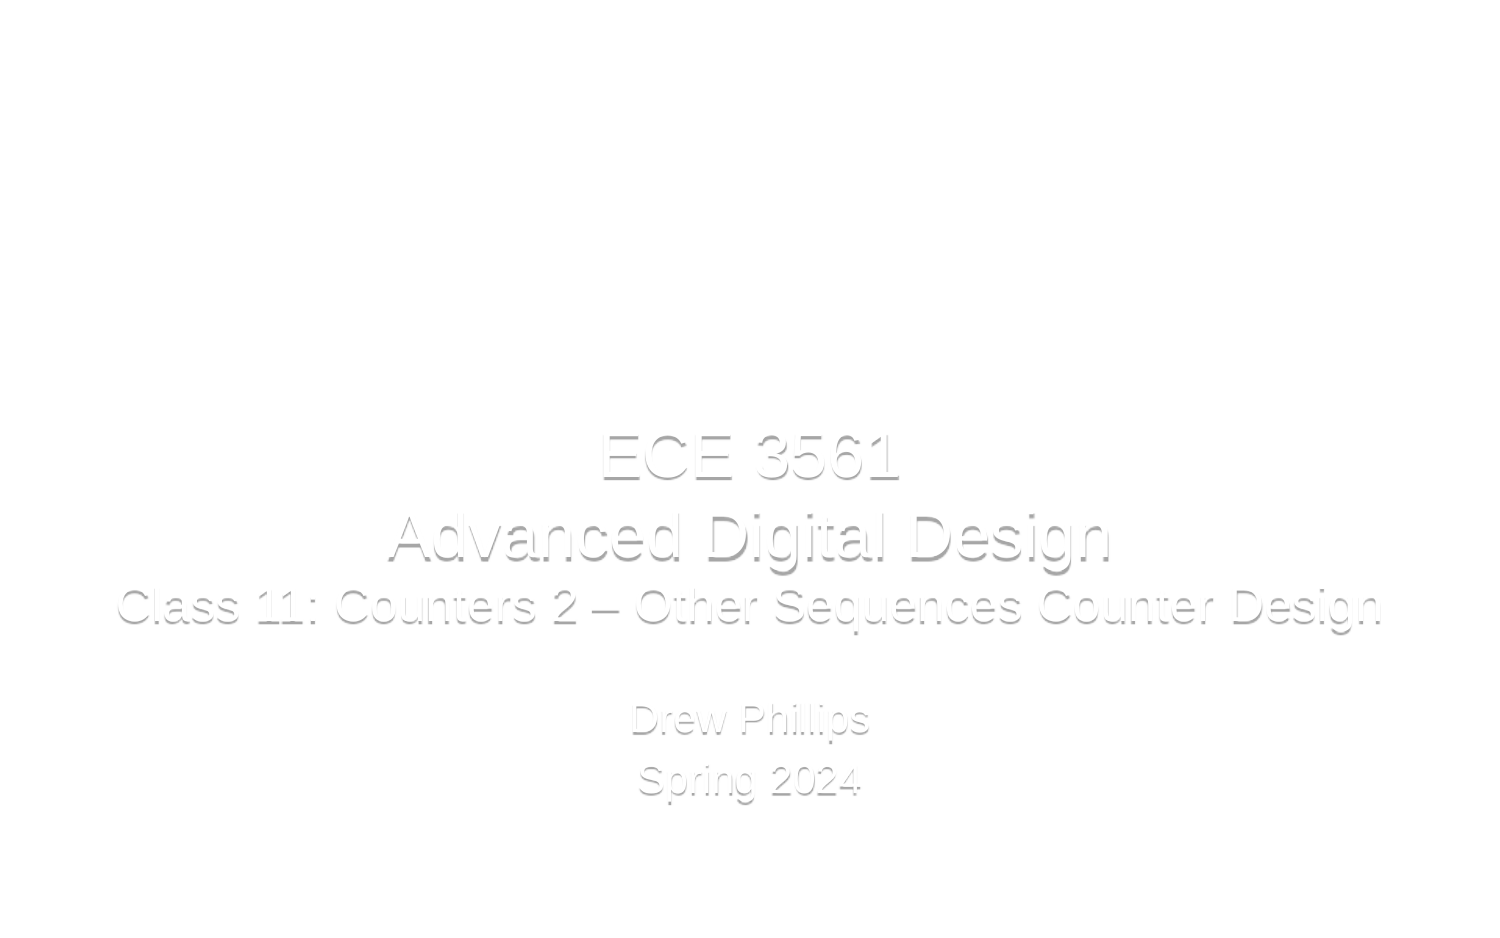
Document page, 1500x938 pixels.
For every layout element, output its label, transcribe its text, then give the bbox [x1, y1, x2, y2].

title ECE 3561 Advanced Digital Design Class 11: Counters 2 – Other Sequences Counter Design [0, 403, 1500, 671]
subtitle Drew Phillips Spring 2024 [225, 683, 1276, 811]
